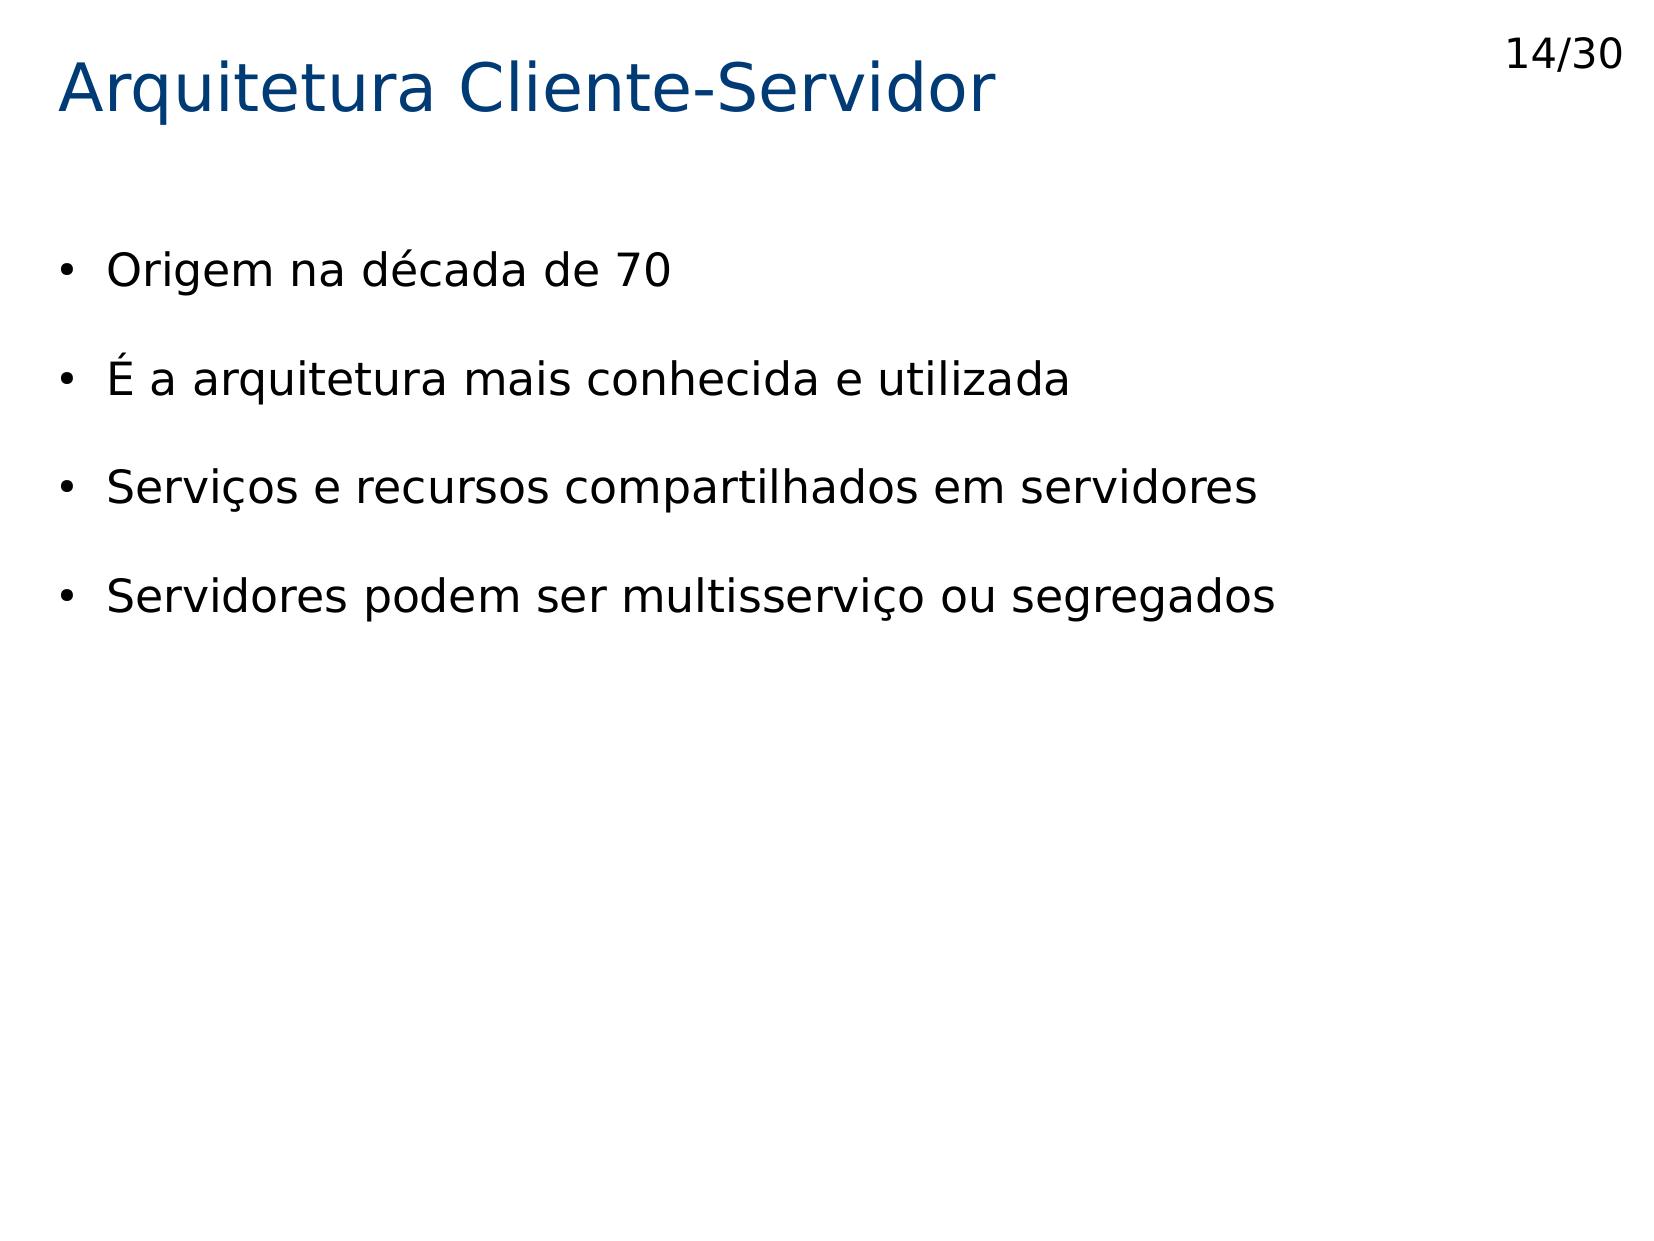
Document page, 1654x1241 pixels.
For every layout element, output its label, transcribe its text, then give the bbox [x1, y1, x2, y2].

title Arquitetura Cliente-Servidor [59, 29, 1506, 148]
list Origem na década de 70 É a arquitetura mais conhecida e utilizada Serviços e recursos compartilhados em servidores Servidores podem ser multisserviço ou segregados [59, 236, 1595, 1211]
